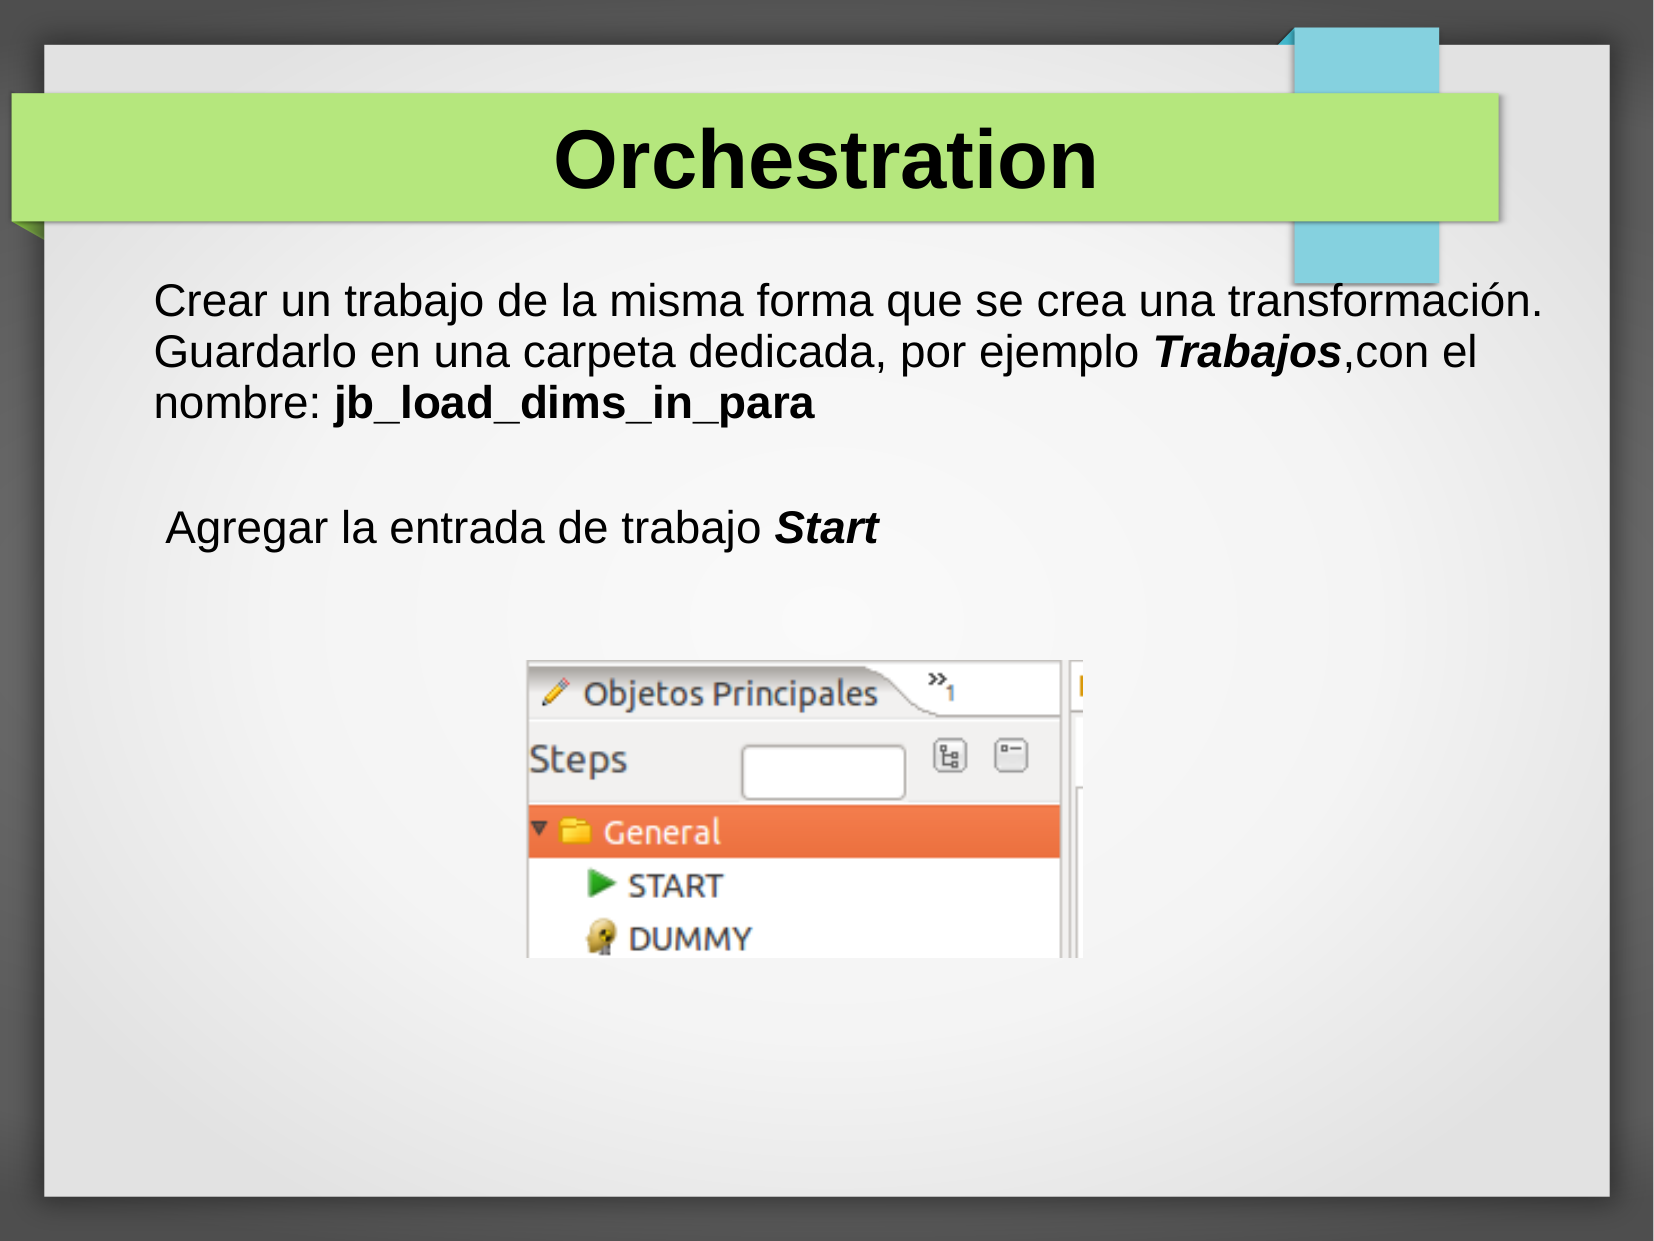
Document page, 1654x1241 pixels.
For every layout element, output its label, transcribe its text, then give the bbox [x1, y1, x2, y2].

text_box Crear un trabajo de la misma forma que se crea una transformación. Guardarlo en una carpeta dedicada, por ejemplo Trabajos,con el nombre: jb_load_dims_in_para [138, 267, 1560, 436]
text_box Agregar la entrada de trabajo Start [150, 494, 894, 561]
picture [0, 0, 1654, 1241]
title Orchestration [70, 106, 1583, 213]
